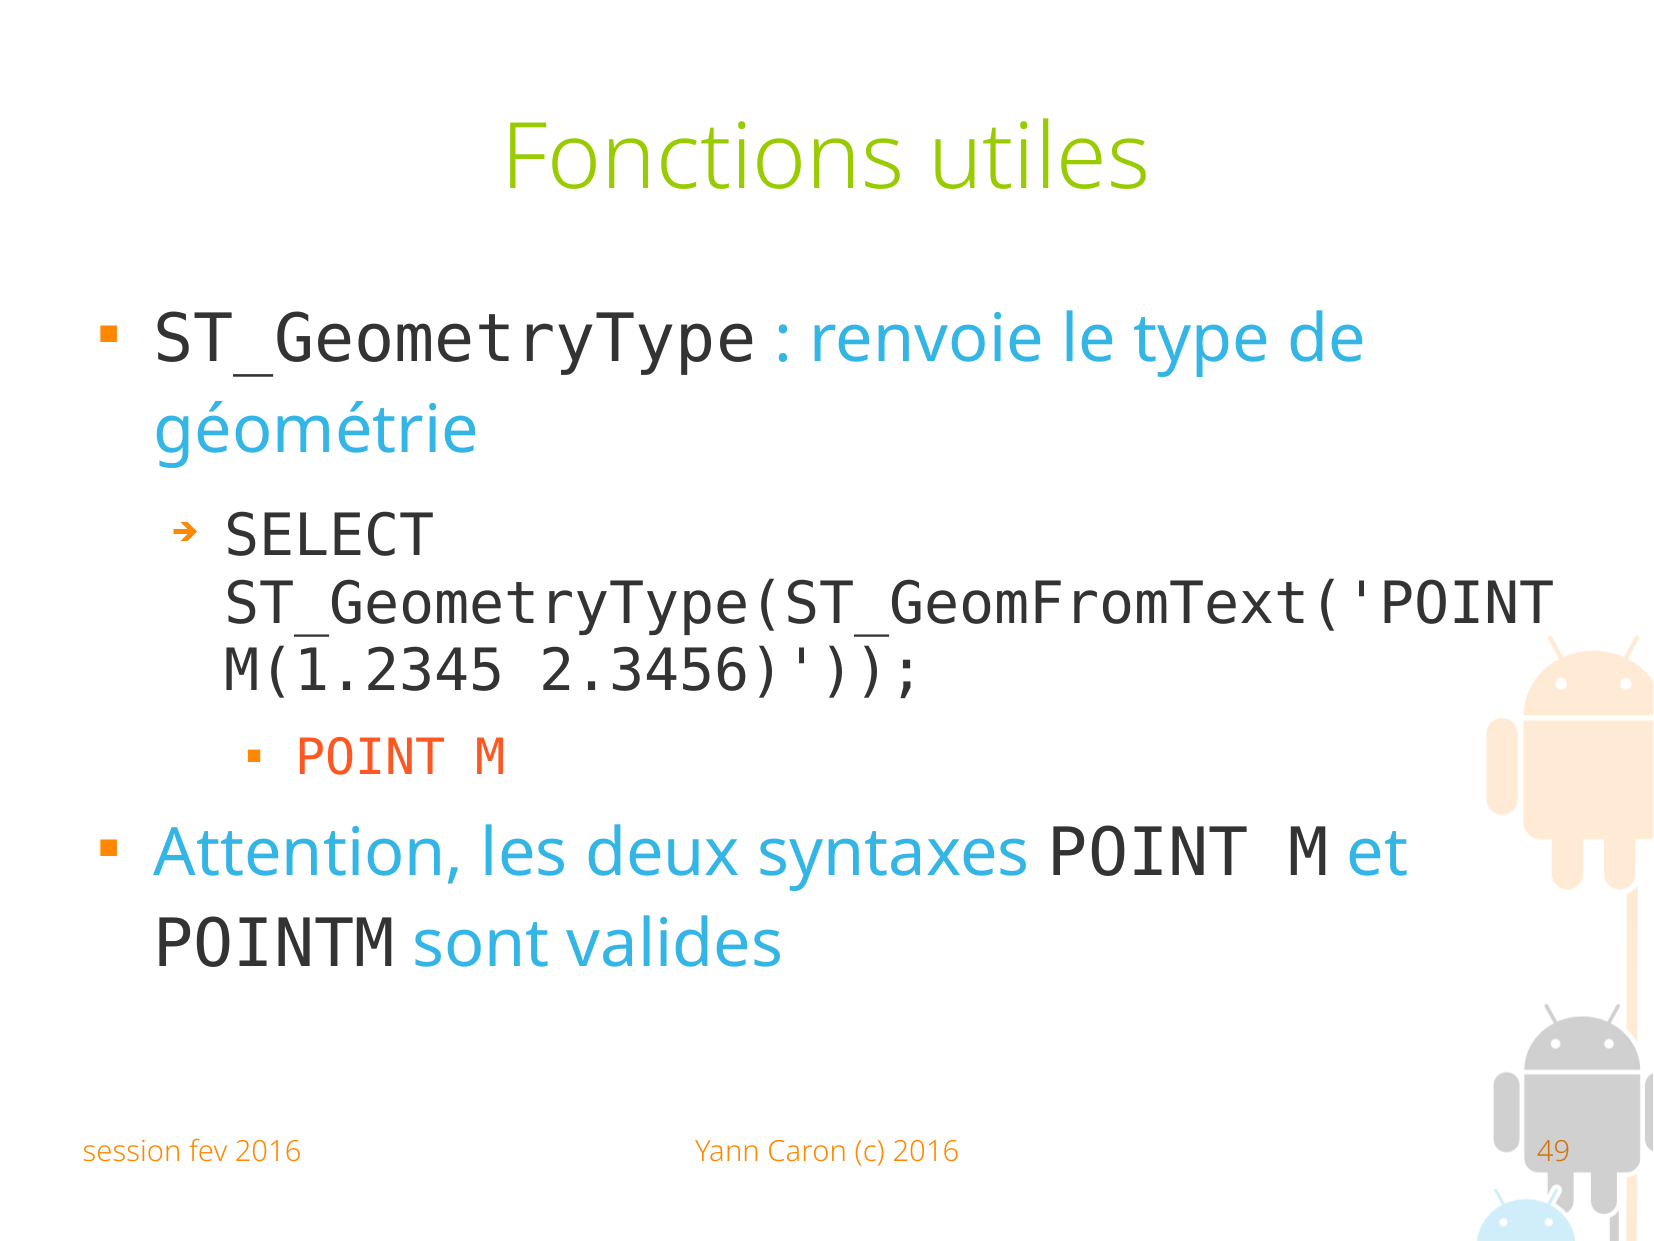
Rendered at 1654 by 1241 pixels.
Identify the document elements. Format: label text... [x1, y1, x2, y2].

list ST_GeometryType : renvoie le type de géométrie SELECT ST_GeometryType(ST_GeomFromText('POINTM(1.2345 2.3456)')); POINT M Attention, les deux syntaxes POINT M et POINTM sont valides [82, 290, 1571, 1010]
title Fonctions utiles [82, 49, 1571, 257]
picture [240, 423, 1654, 1241]
